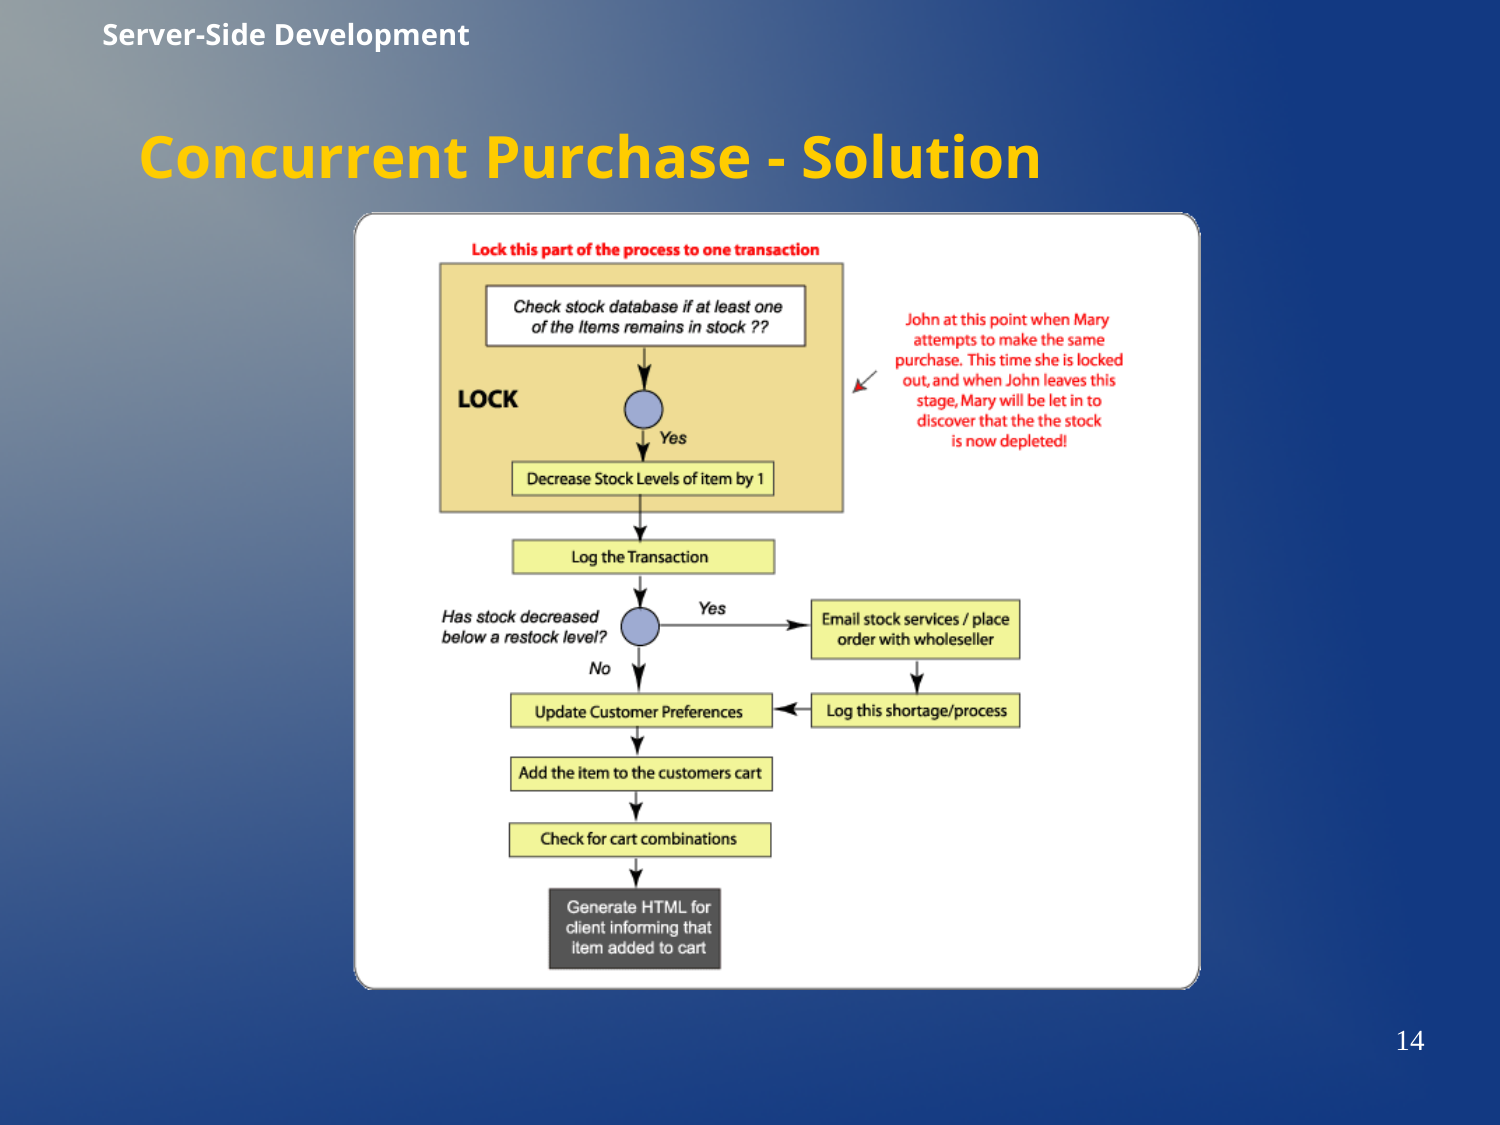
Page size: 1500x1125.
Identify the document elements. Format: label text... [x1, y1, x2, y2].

text_box Server-Side Development [87, 8, 486, 59]
picture [0, 0, 1500, 1125]
text_box Concurrent Purchase - Solution [123, 112, 1058, 198]
